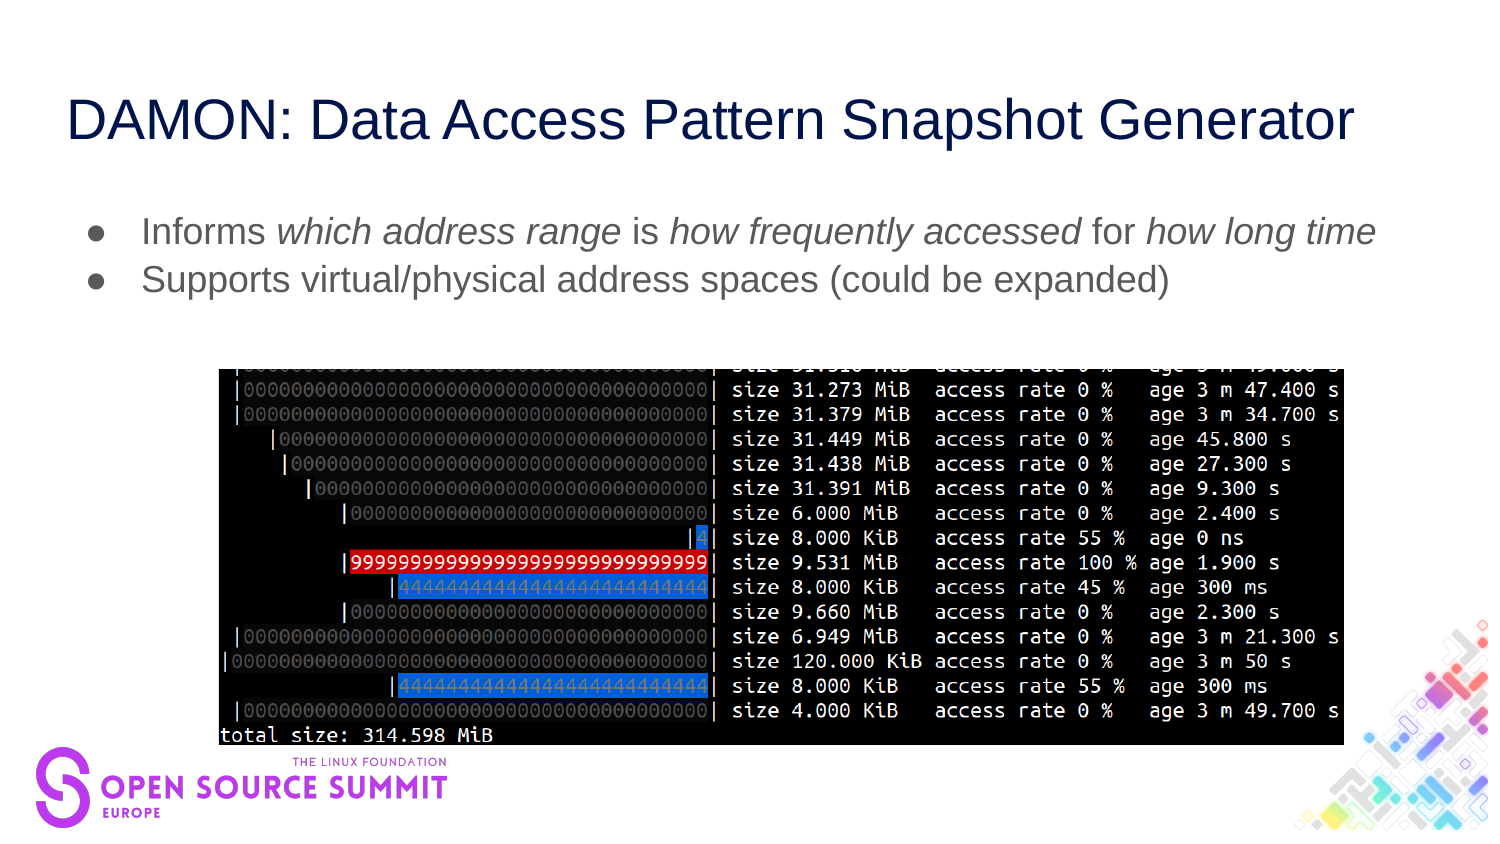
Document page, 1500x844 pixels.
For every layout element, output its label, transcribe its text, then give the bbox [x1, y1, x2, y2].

picture [218, 369, 1488, 830]
title DAMON: Data Access Pattern Snapshot Generator [51, 72, 1449, 167]
list Informs which address range is how frequently accessed for how long time Supports virtual/physical address spaces (could be expanded) [51, 189, 1449, 734]
picture [36, 747, 447, 828]
